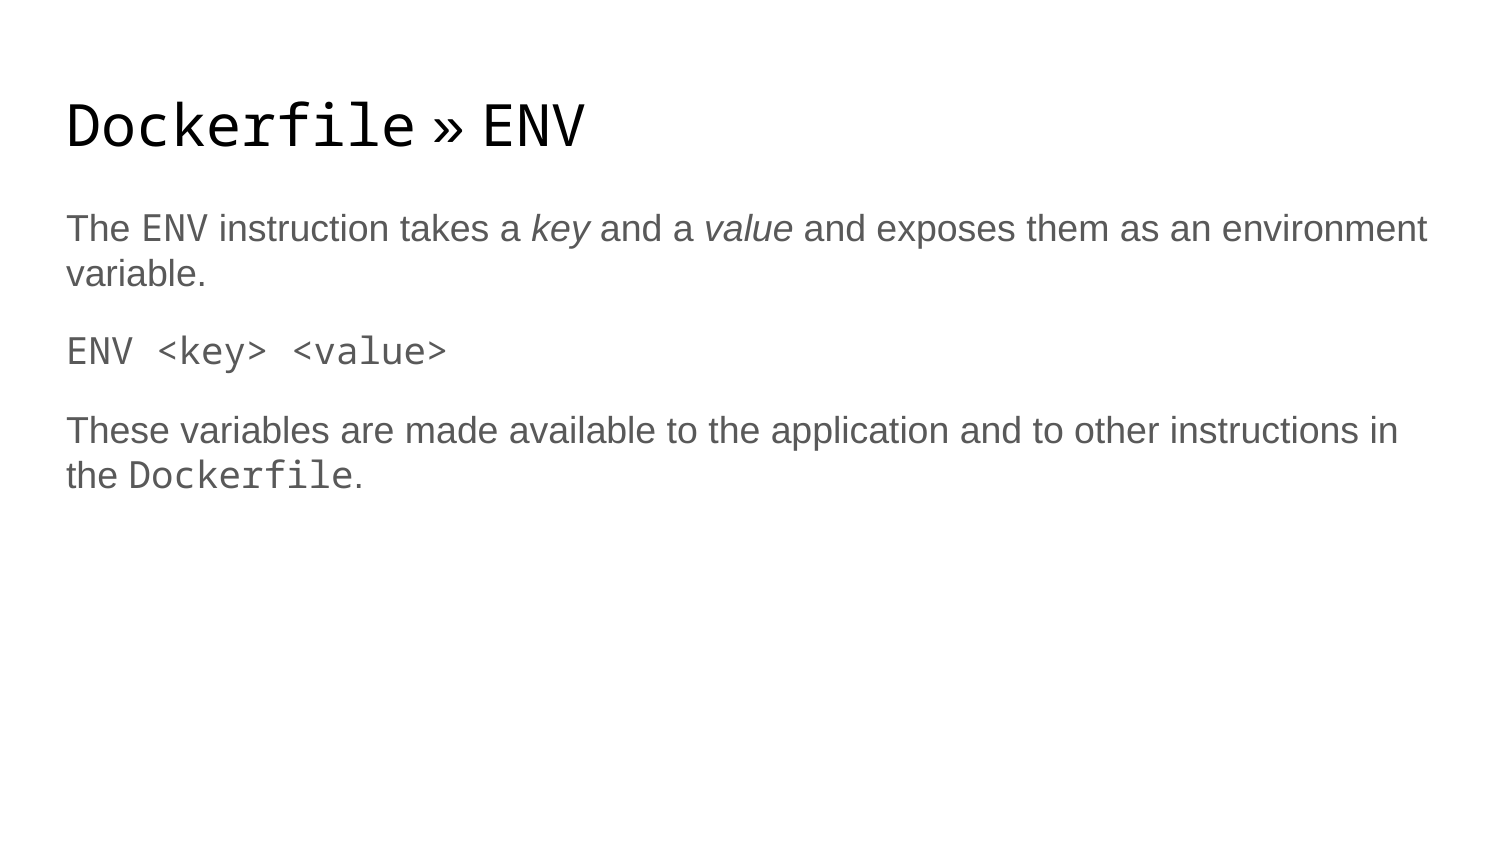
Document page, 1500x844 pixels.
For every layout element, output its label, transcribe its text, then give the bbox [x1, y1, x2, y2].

title Dockerfile » ENV [51, 72, 1449, 167]
list The ENV instruction takes a key and a value and exposes them as an environment variable. ENV <key> <value> These variables are made available to the application and to other instructions in the Dockerfile. [51, 189, 1449, 750]
